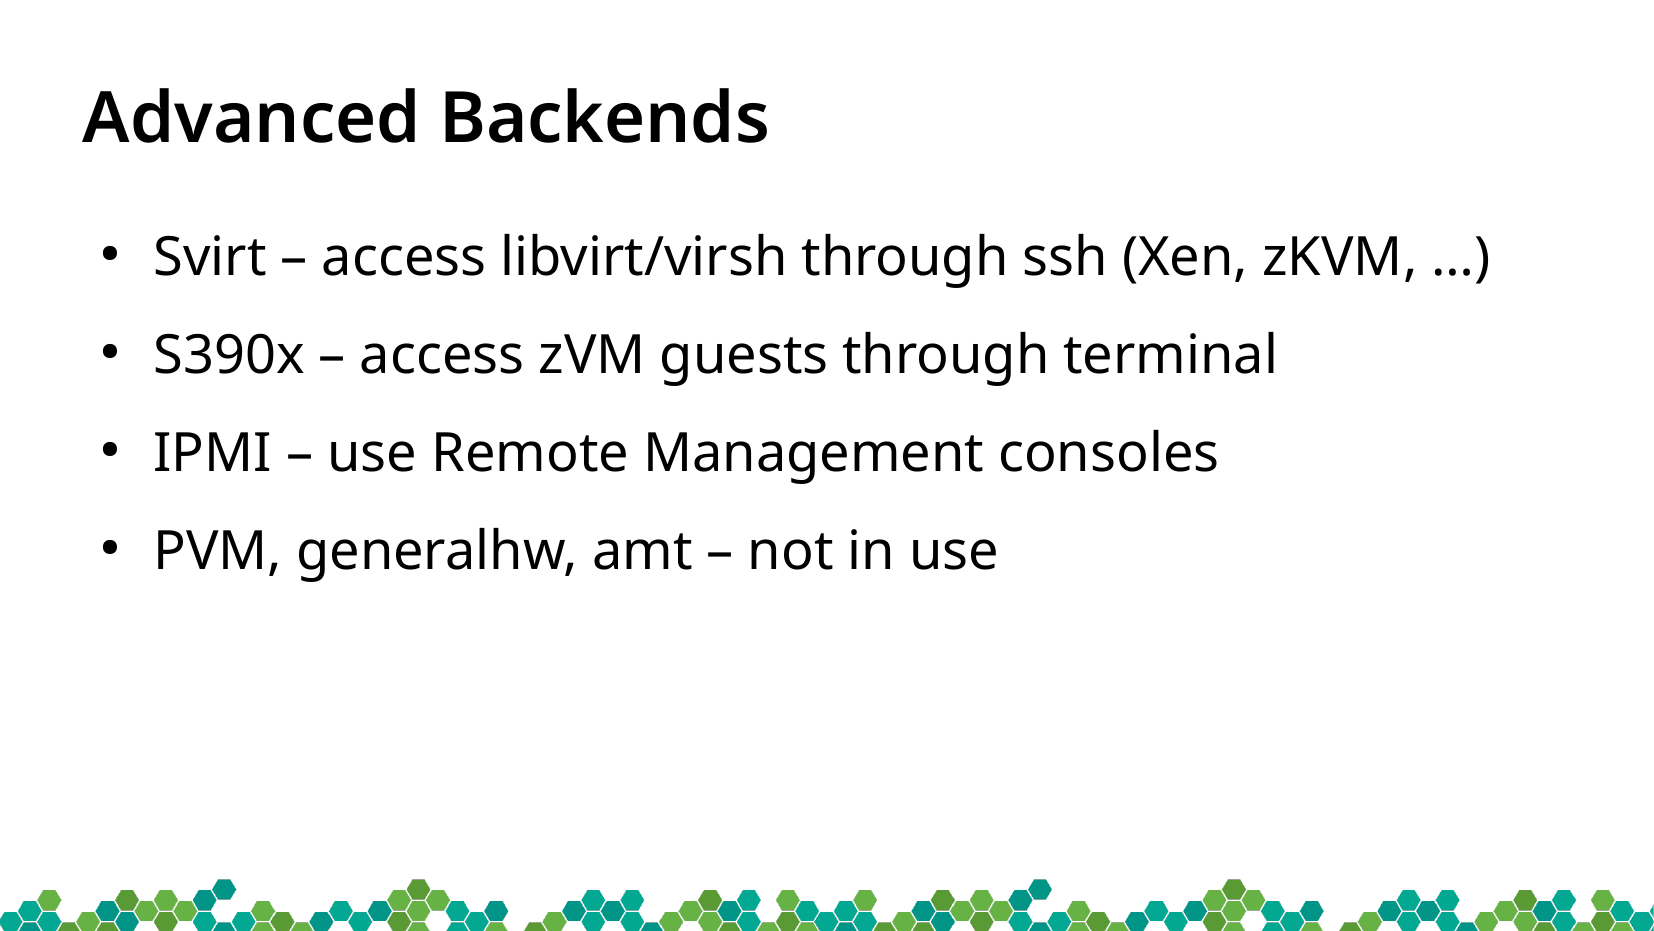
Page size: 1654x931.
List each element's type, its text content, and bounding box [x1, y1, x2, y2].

picture [0, 871, 1654, 931]
title Advanced Backends [82, 37, 1571, 193]
list Svirt – access libvirt/virsh through ssh (Xen, zKVM, …) S390x – access zVM guests through terminal IPMI – use Remote Management consoles PVM, generalhw, amt – not in use [82, 217, 1571, 758]
